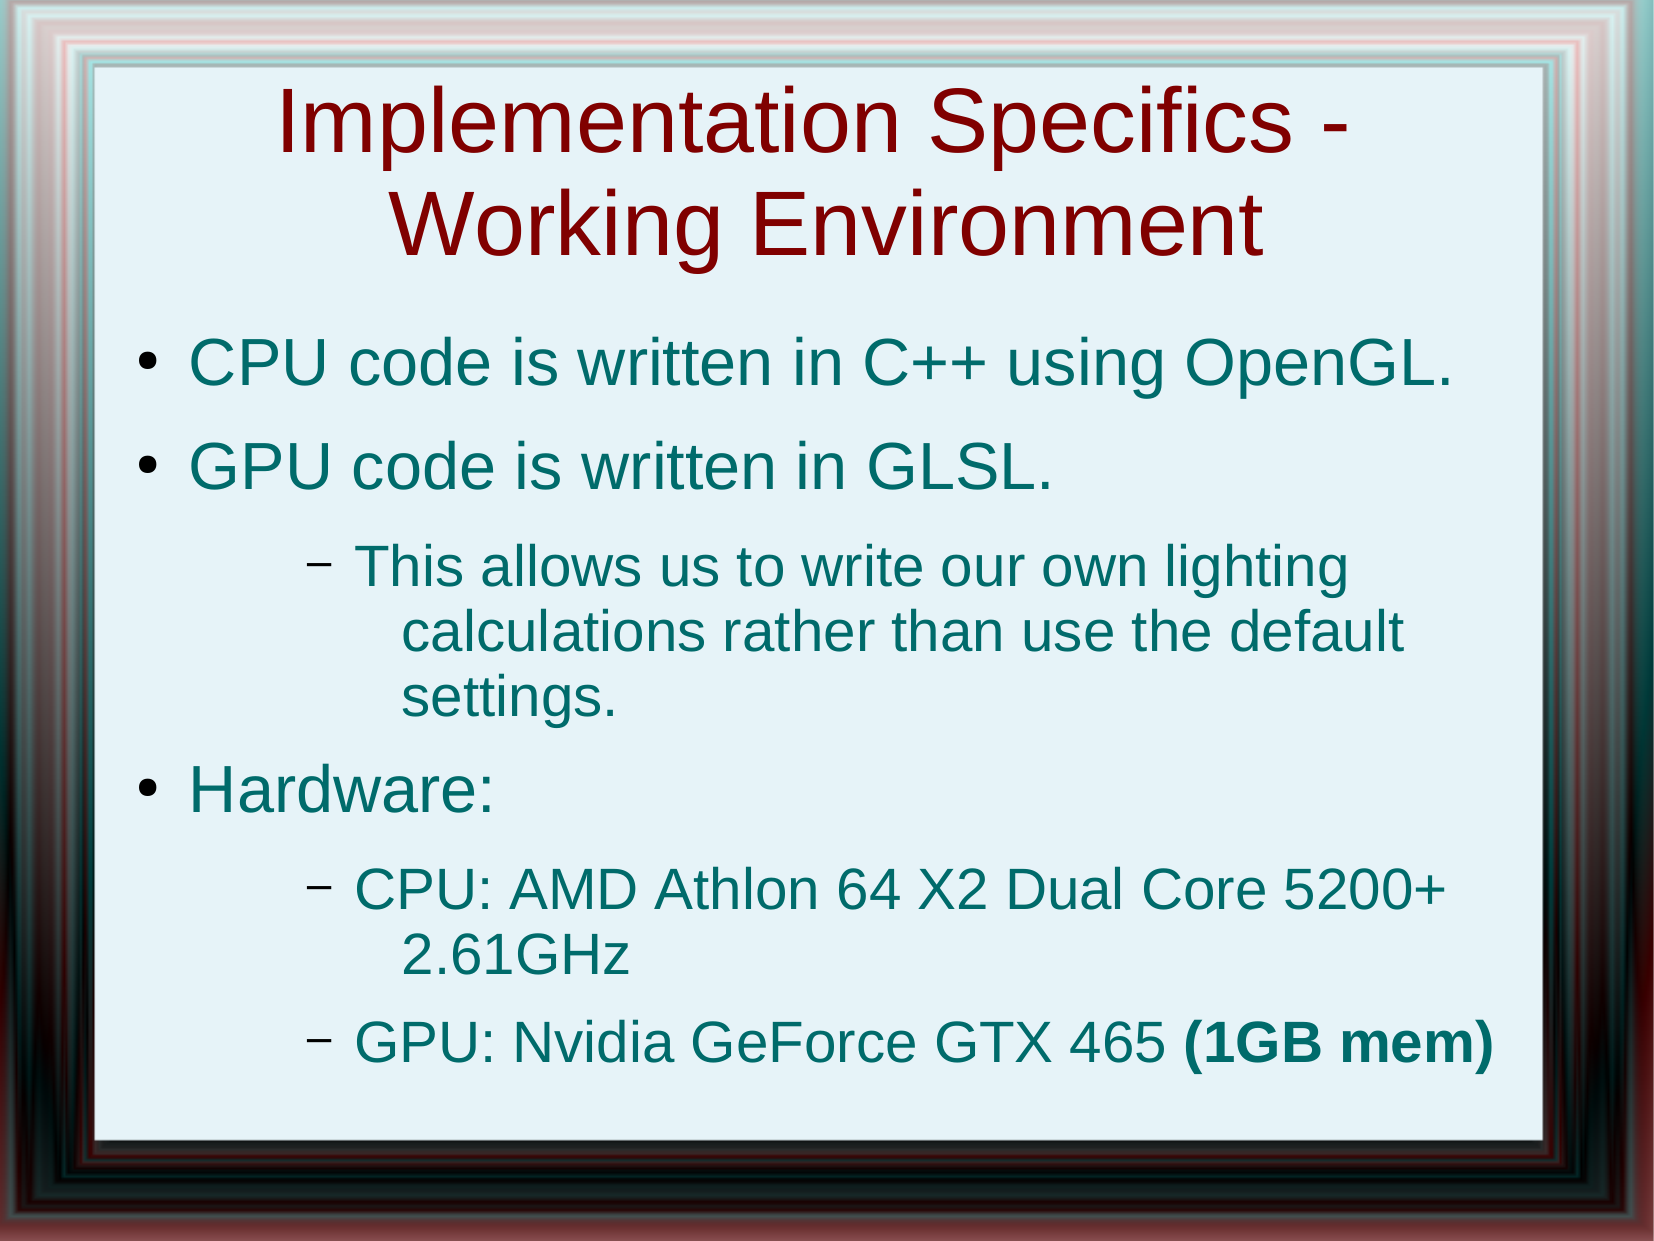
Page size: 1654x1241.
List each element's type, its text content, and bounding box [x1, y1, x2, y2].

picture [0, 0, 1654, 1241]
list CPU code is written in C++ using OpenGL. GPU code is written in GLSL. This allows us to write our own lighting calculations rather than use the default settings. Hardware: CPU: AMD Athlon 64 X2 Dual Core 5200+ 2.61GHz GPU: Nvidia GeForce GTX 465 (1GB mem) [118, 324, 1506, 1076]
title Implementation Specifics - Working Environment [118, 69, 1536, 276]
